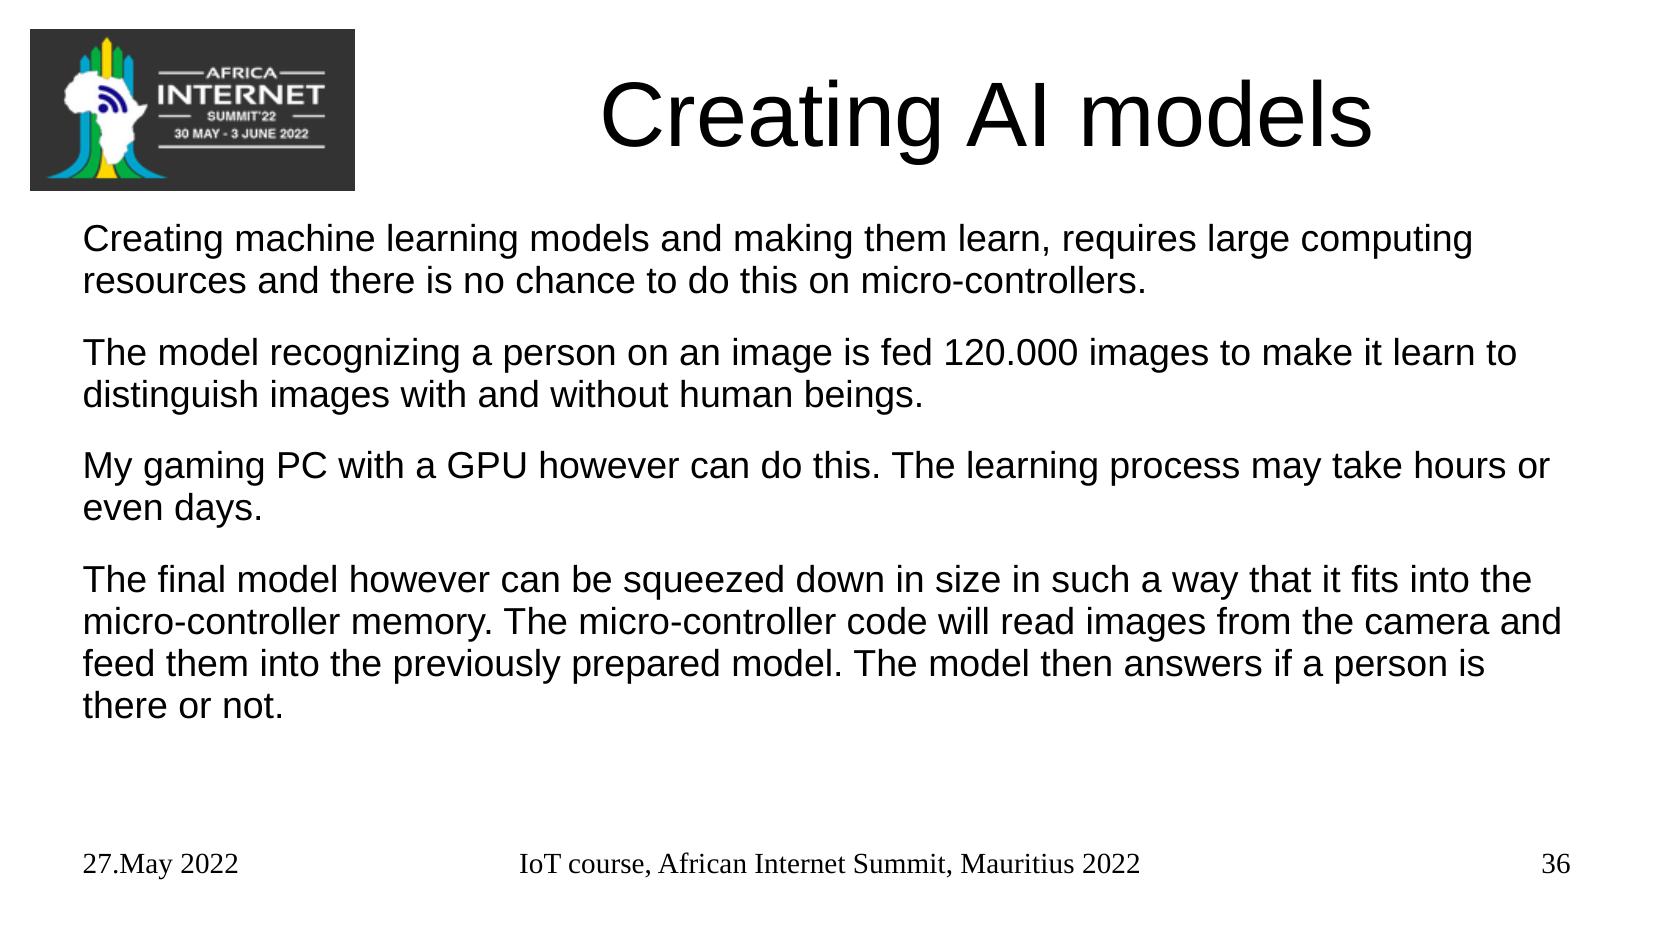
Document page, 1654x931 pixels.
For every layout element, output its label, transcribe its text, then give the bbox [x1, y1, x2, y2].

list Creating machine learning models and making them learn, requires large computing resources and there is no chance to do this on micro-controllers. The model recognizing a person on an image is fed 120.000 images to make it learn to distinguish images with and without human beings. My gaming PC with a GPU however can do this. The learning process may take hours or even days. The final model however can be squeezed down in size in such a way that it fits into the micro-controller memory. The micro-controller code will read images from the camera and feed them into the previously prepared model. The model then answers if a person is there or not. [82, 217, 1571, 758]
title Creating AI models [403, 37, 1571, 193]
picture [30, 29, 355, 191]
